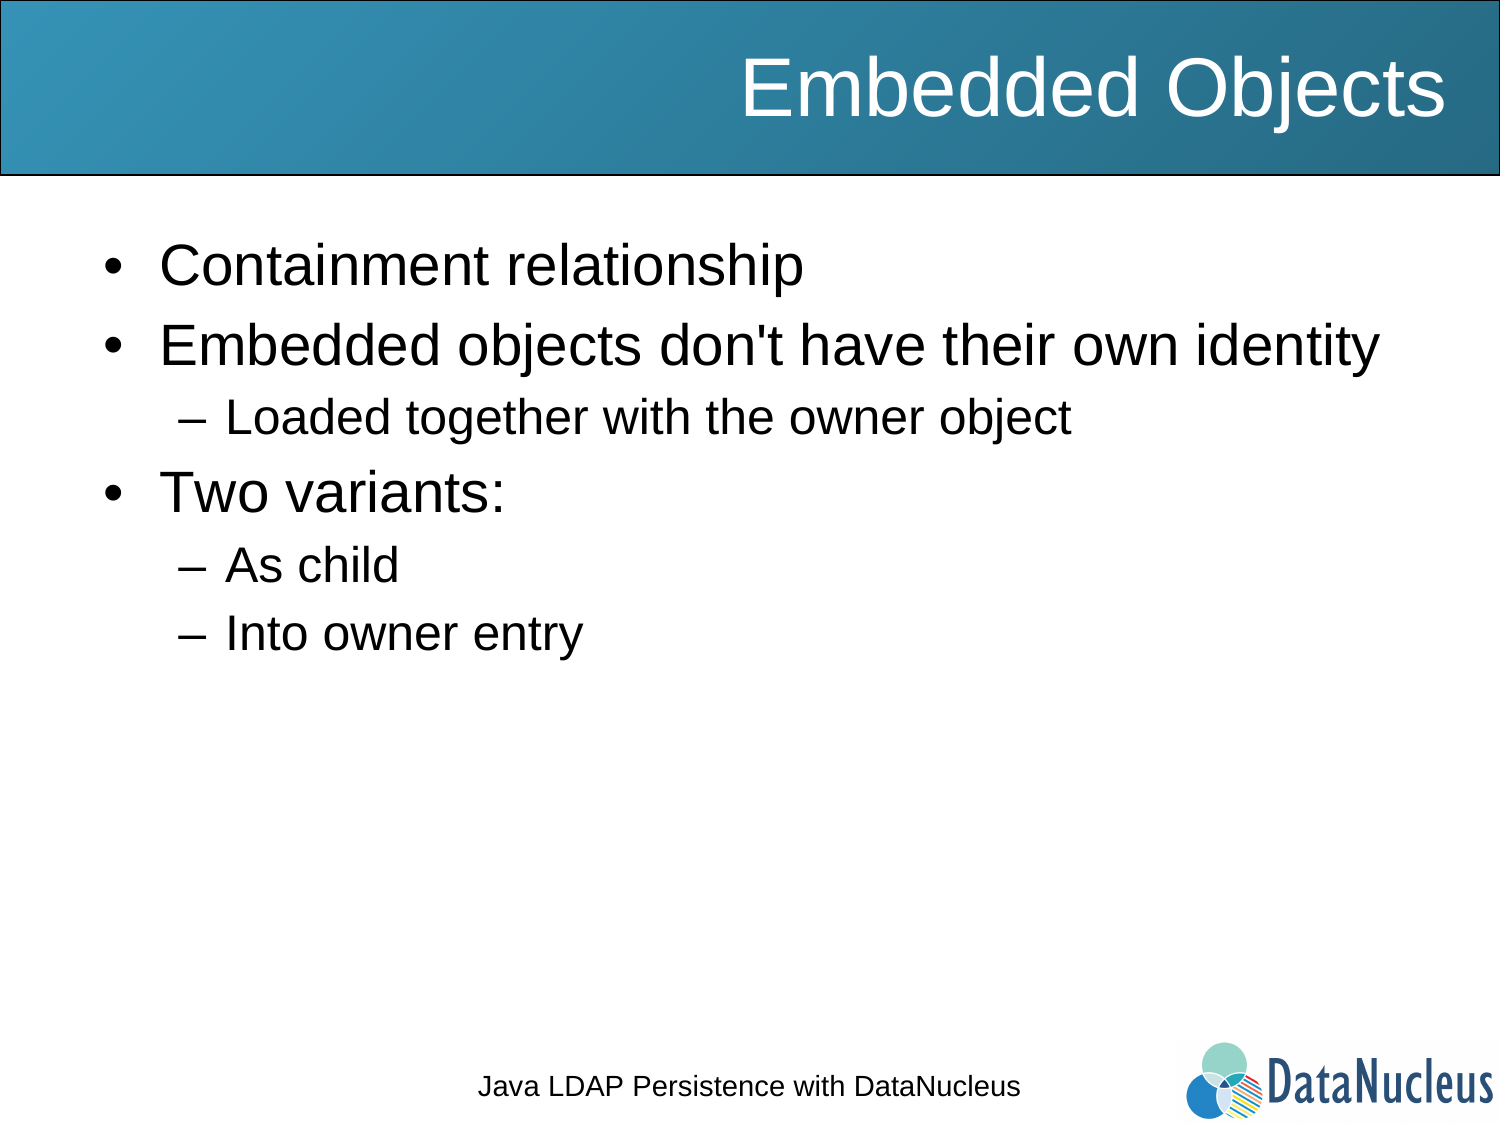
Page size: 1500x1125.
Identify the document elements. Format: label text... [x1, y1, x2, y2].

picture [1178, 1038, 1500, 1125]
list Containment relationship Embedded objects don't have their own identity Loaded together with the owner object Two variants: As child Into owner entry [88, 224, 1439, 945]
title Embedded Objects [88, 12, 1463, 163]
